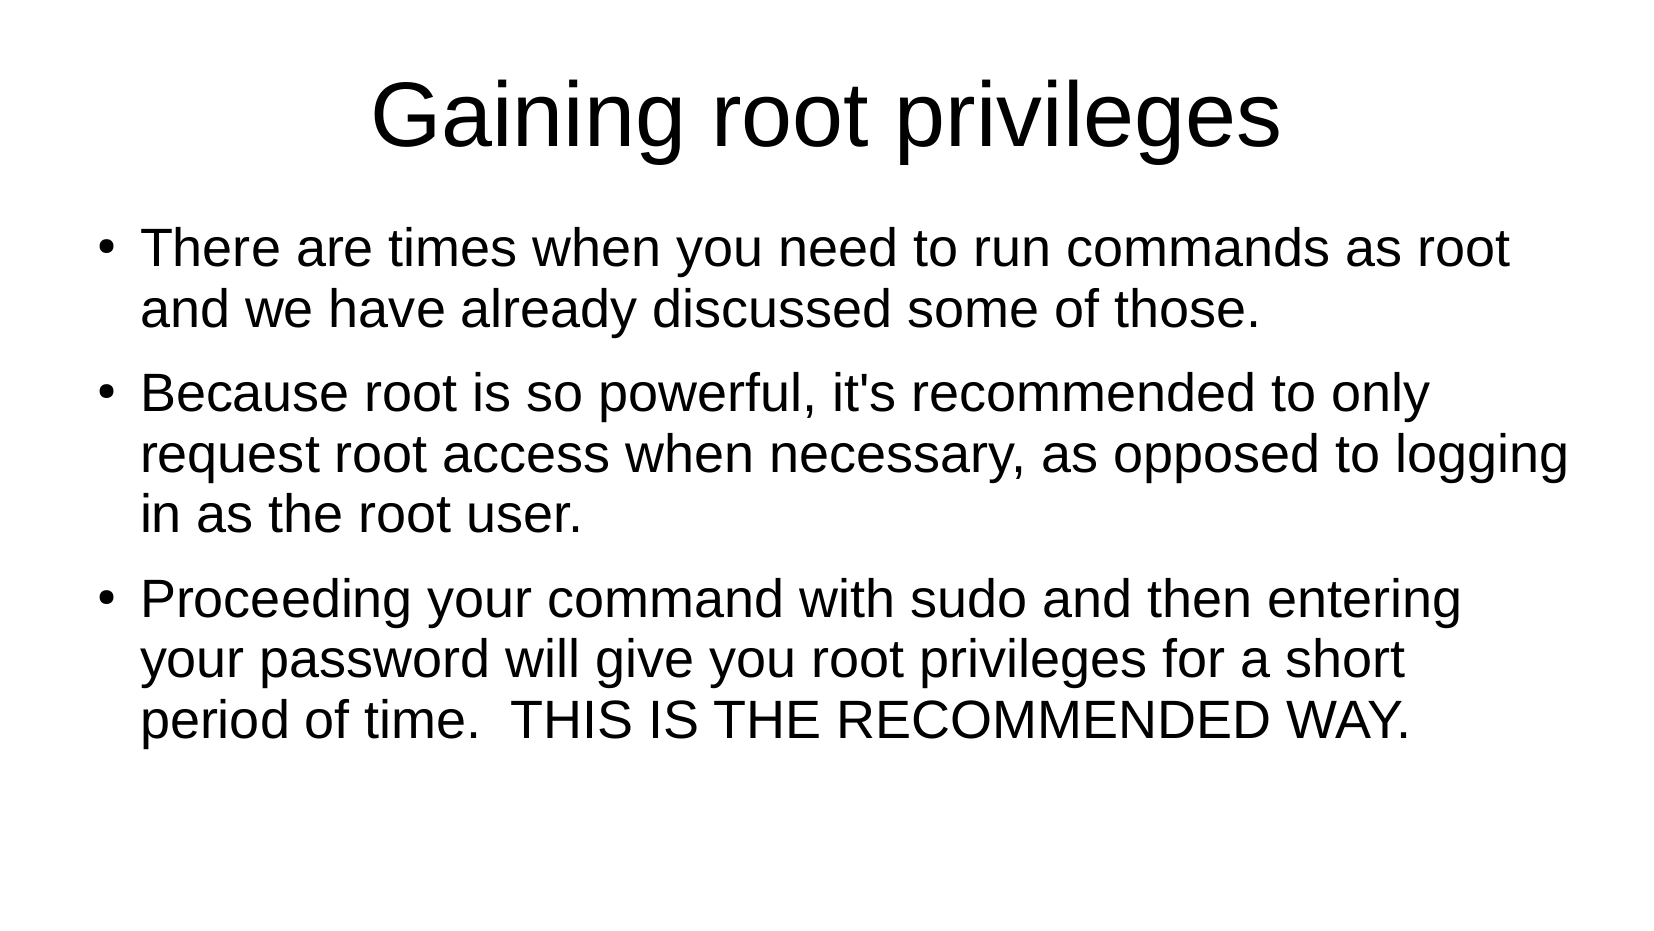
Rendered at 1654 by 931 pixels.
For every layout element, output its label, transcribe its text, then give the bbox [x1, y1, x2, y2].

title Gaining root privileges [82, 37, 1571, 193]
list There are times when you need to run commands as root and we have already discussed some of those. Because root is so powerful, it's recommended to only request root access when necessary, as opposed to logging in as the root user. Proceeding your command with sudo and then entering your password will give you root privileges for a short period of time. THIS IS THE RECOMMENDED WAY. [82, 217, 1571, 758]
